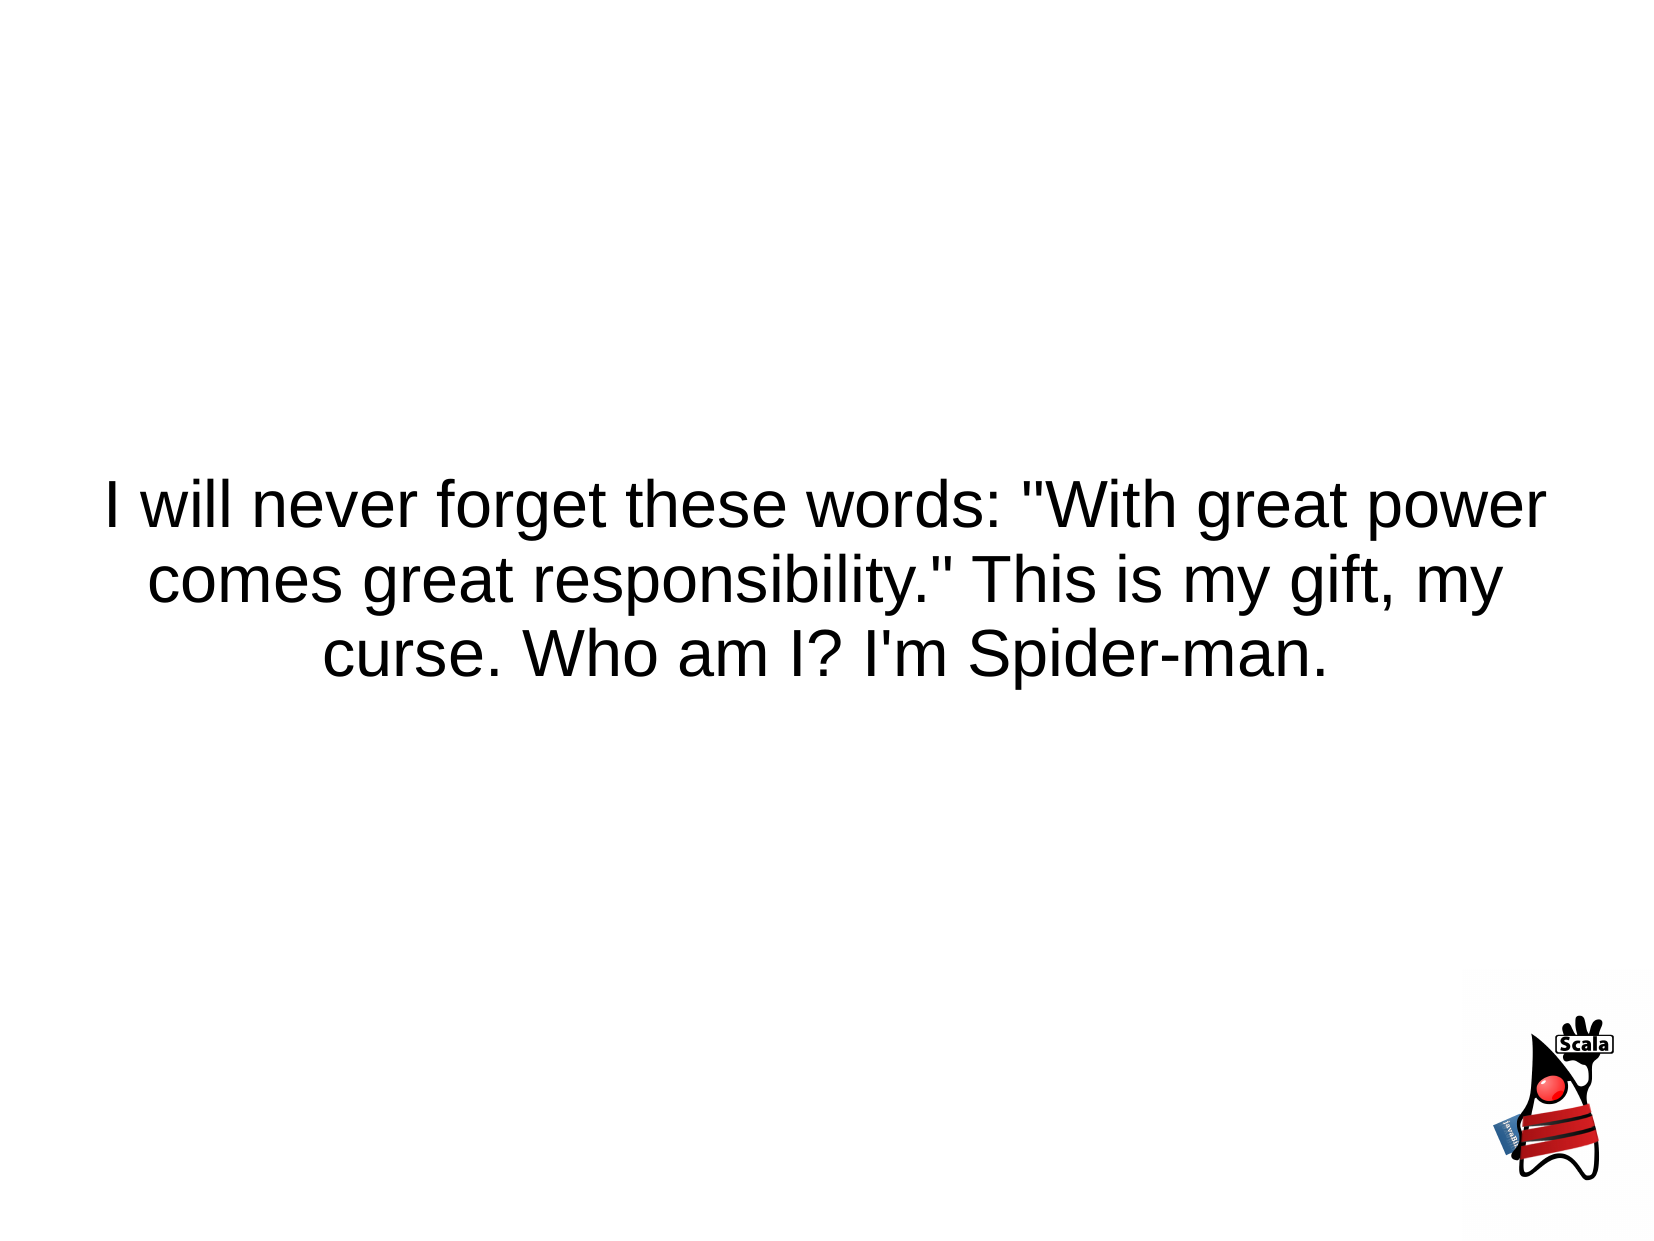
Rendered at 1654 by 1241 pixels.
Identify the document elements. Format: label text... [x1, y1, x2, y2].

picture [1462, 969, 1654, 1241]
subtitle I will never forget these words: "With great power comes great responsibility." This is my gift, my curse. Who am I? I'm Spider-man. [82, 56, 1571, 1102]
